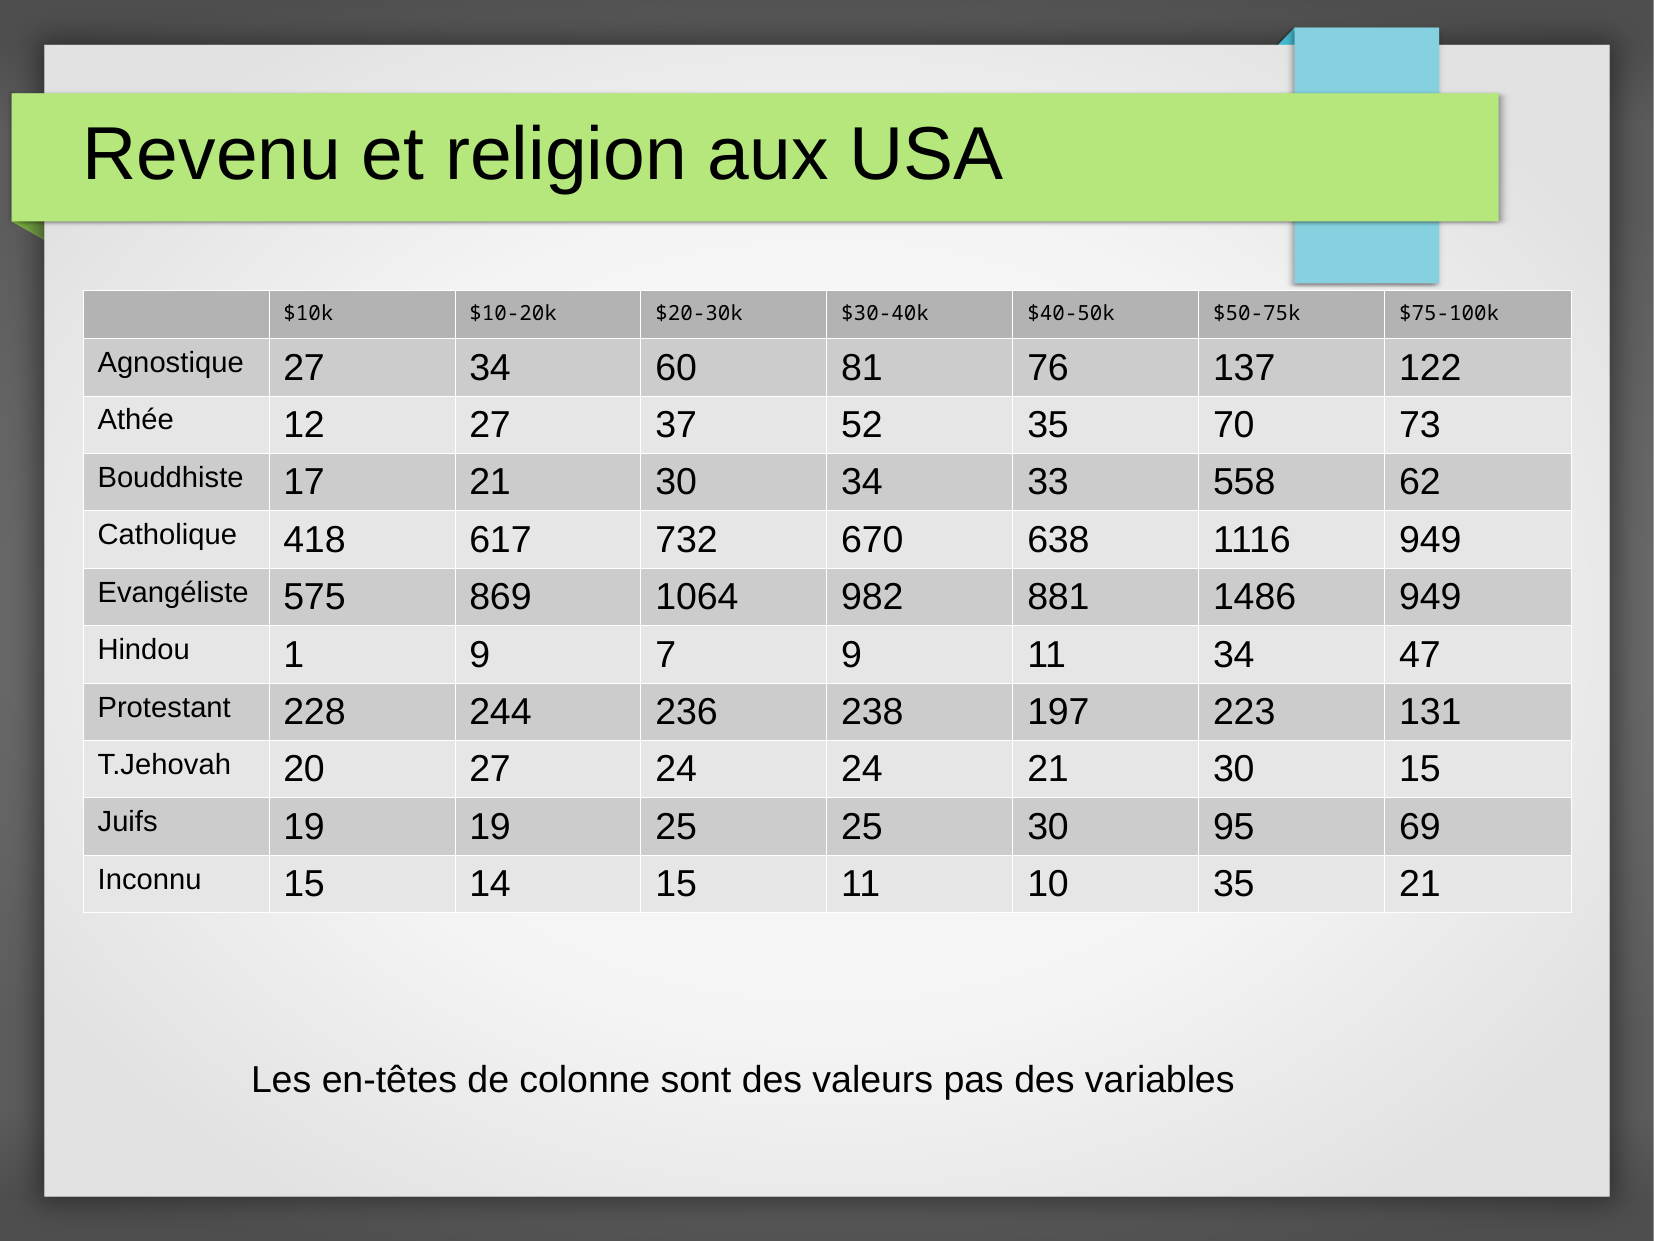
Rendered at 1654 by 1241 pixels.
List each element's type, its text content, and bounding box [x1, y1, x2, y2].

table_cell 1064 [641, 569, 826, 625]
table_header $40-50k [1013, 291, 1198, 338]
table_cell Athée [84, 397, 269, 453]
table_cell 27 [456, 397, 640, 453]
table_cell 76 [1013, 339, 1198, 396]
table_cell 732 [641, 511, 826, 568]
table_cell Evangéliste [84, 569, 269, 625]
table_header $10-20k [456, 291, 640, 338]
table_cell 949 [1385, 511, 1571, 568]
table_cell 60 [641, 339, 826, 396]
table_cell 15 [270, 856, 455, 912]
table_cell 19 [270, 798, 455, 855]
table_cell 27 [456, 741, 640, 797]
table_cell 30 [1013, 798, 1198, 855]
table_cell 73 [1385, 397, 1571, 453]
table_cell Juifs [84, 798, 269, 855]
title Revenu et religion aux USA [82, 94, 1264, 213]
table_cell 52 [827, 397, 1012, 453]
table_cell 1116 [1199, 511, 1384, 568]
table_cell 15 [1385, 741, 1571, 797]
table_cell 19 [456, 798, 640, 855]
table_cell 9 [456, 626, 640, 683]
table_cell 982 [827, 569, 1012, 625]
table_cell 197 [1013, 684, 1198, 740]
table_cell 25 [827, 798, 1012, 855]
table_cell Agnostique [84, 339, 269, 396]
table_cell 1486 [1199, 569, 1384, 625]
table_cell 37 [641, 397, 826, 453]
table_cell 558 [1199, 454, 1384, 510]
table_cell Bouddhiste [84, 454, 269, 510]
table_cell 35 [1199, 856, 1384, 912]
table_cell 95 [1199, 798, 1384, 855]
table_cell 10 [1013, 856, 1198, 912]
table_cell Hindou [84, 626, 269, 683]
table_cell 21 [1385, 856, 1571, 912]
table_cell 11 [827, 856, 1012, 912]
table_cell 575 [270, 569, 455, 625]
table_cell 17 [270, 454, 455, 510]
table_cell 81 [827, 339, 1012, 396]
table_cell 62 [1385, 454, 1571, 510]
table_cell 223 [1199, 684, 1384, 740]
table_cell 9 [827, 626, 1012, 683]
table_cell 33 [1013, 454, 1198, 510]
table_cell 7 [641, 626, 826, 683]
table_cell 69 [1385, 798, 1571, 855]
table_header $75-100k [1385, 291, 1571, 338]
table_cell 228 [270, 684, 455, 740]
table_header $50-75k [1199, 291, 1384, 338]
table_header $10k [270, 291, 455, 338]
table_cell 418 [270, 511, 455, 568]
text_box Les en-têtes de colonne sont des valeurs pas des variables [236, 1051, 1252, 1108]
table_cell 12 [270, 397, 455, 453]
table_cell 137 [1199, 339, 1384, 396]
table_cell 34 [456, 339, 640, 396]
table_cell Catholique [84, 511, 269, 568]
table_cell 617 [456, 511, 640, 568]
table_cell 21 [1013, 741, 1198, 797]
picture [0, 0, 1654, 1241]
table_header [84, 291, 269, 338]
table_cell T.Jehovah [84, 741, 269, 797]
table_cell 34 [1199, 626, 1384, 683]
table_cell 949 [1385, 569, 1571, 625]
table_cell 20 [270, 741, 455, 797]
table_cell 238 [827, 684, 1012, 740]
table_cell 15 [641, 856, 826, 912]
table_cell 1 [270, 626, 455, 683]
table_cell 21 [456, 454, 640, 510]
table_cell 24 [641, 741, 826, 797]
table_cell 30 [1199, 741, 1384, 797]
table_cell 881 [1013, 569, 1198, 625]
table_cell Inconnu [84, 856, 269, 912]
table_cell 11 [1013, 626, 1198, 683]
table_cell 35 [1013, 397, 1198, 453]
table_cell 30 [641, 454, 826, 510]
table_cell 670 [827, 511, 1012, 568]
table_cell 70 [1199, 397, 1384, 453]
table_cell 34 [827, 454, 1012, 510]
table_header $20-30k [641, 291, 826, 338]
table_cell 236 [641, 684, 826, 740]
table_cell 47 [1385, 626, 1571, 683]
table_header $30-40k [827, 291, 1012, 338]
table_cell 14 [456, 856, 640, 912]
table_cell 122 [1385, 339, 1571, 396]
table_cell 131 [1385, 684, 1571, 740]
table_cell 869 [456, 569, 640, 625]
table_cell 27 [270, 339, 455, 396]
table_cell 244 [456, 684, 640, 740]
table_cell 638 [1013, 511, 1198, 568]
table_cell 24 [827, 741, 1012, 797]
table_cell 25 [641, 798, 826, 855]
table_cell Protestant [84, 684, 269, 740]
